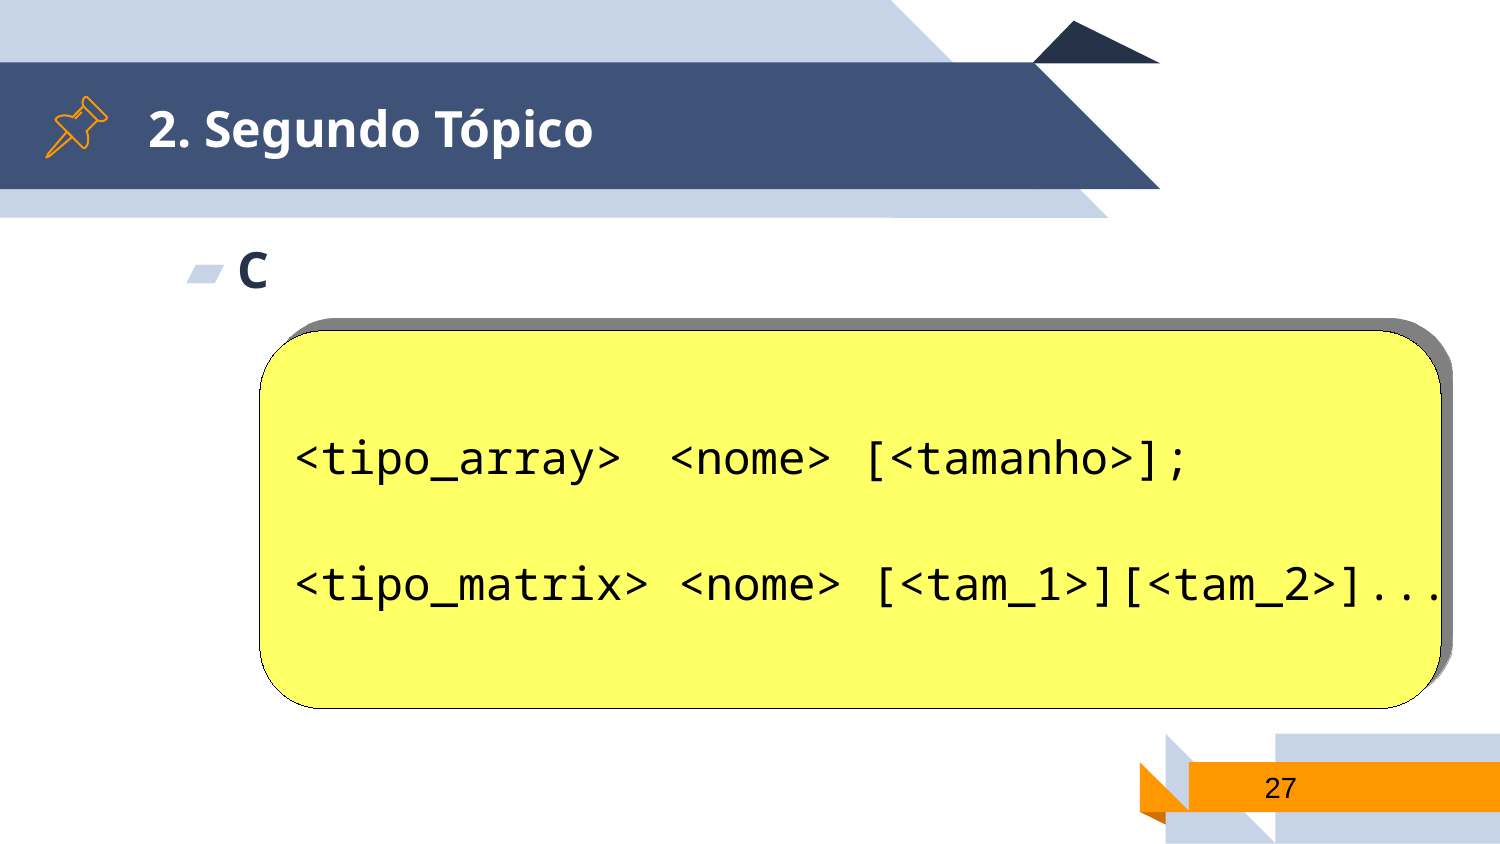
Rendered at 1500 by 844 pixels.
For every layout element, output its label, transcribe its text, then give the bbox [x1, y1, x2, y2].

text_box <tipo_array> <nome> [<tamanho>]; <tipo_matrix> <nome> [<tam_1>][<tam_2>]... [259, 330, 1442, 709]
title 2. Segundo Tópico [133, 64, 1035, 190]
slide_number <number> [1249, 760, 1494, 813]
list C [133, 217, 1430, 319]
